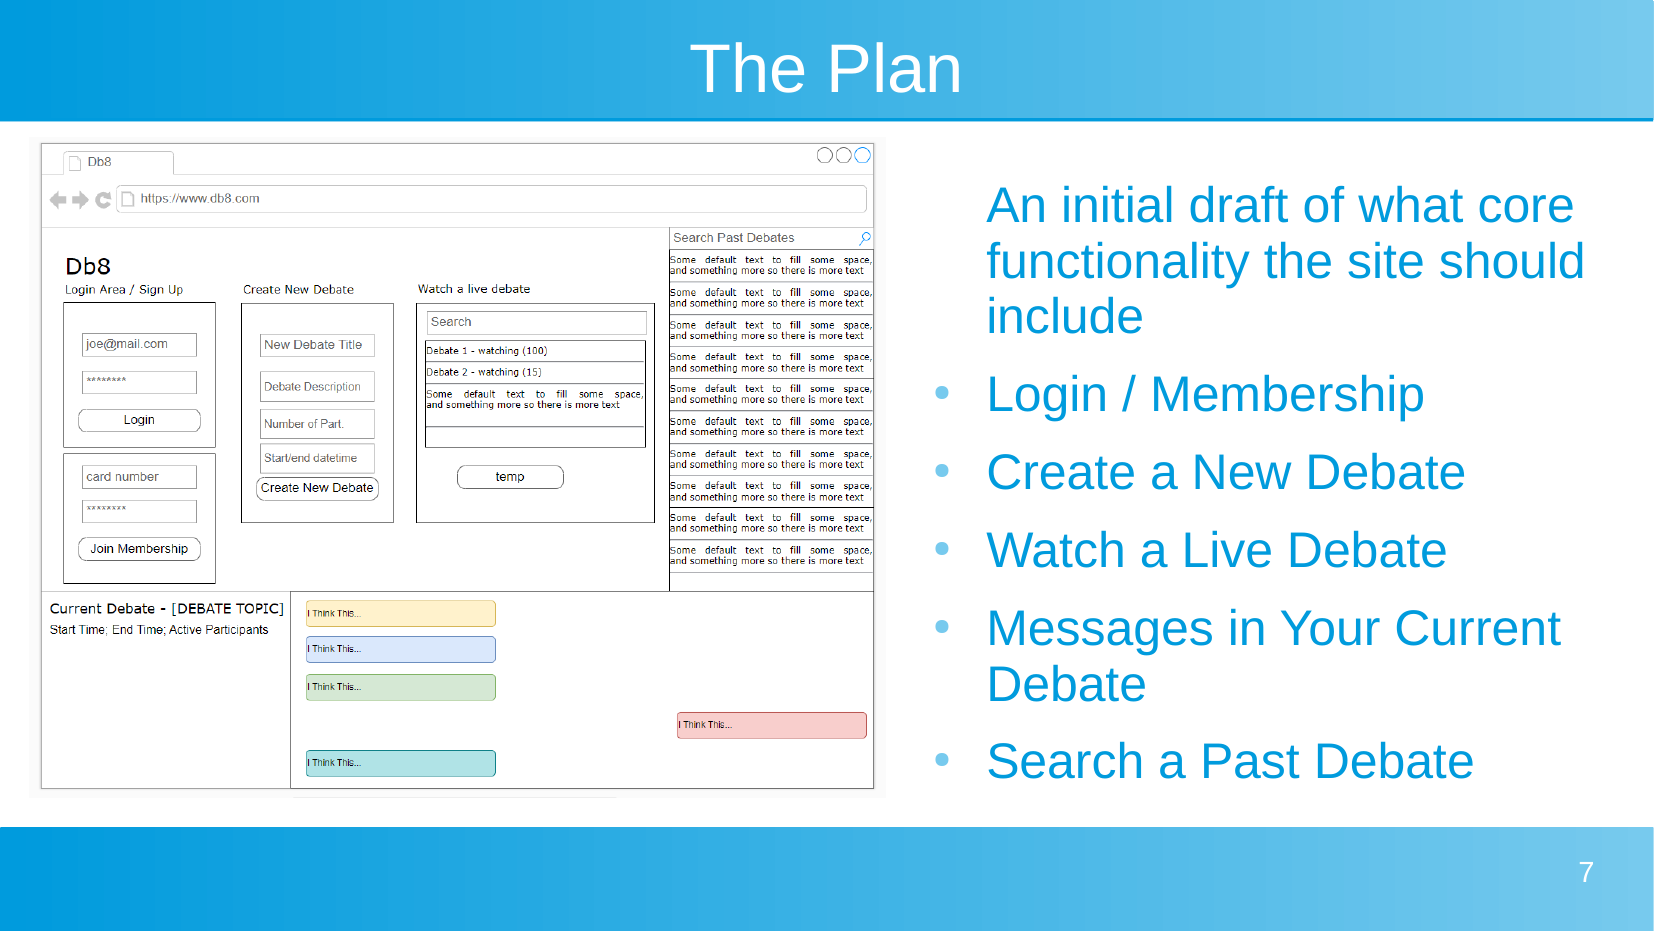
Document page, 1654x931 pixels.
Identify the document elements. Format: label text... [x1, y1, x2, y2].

title The Plan [59, 29, 1595, 108]
list An initial draft of what core functionality the site should include Login / Membership Create a New Debate Watch a Live Debate Messages in Your Current Debate Search a Past Debate [915, 177, 1625, 768]
picture [29, 137, 886, 798]
